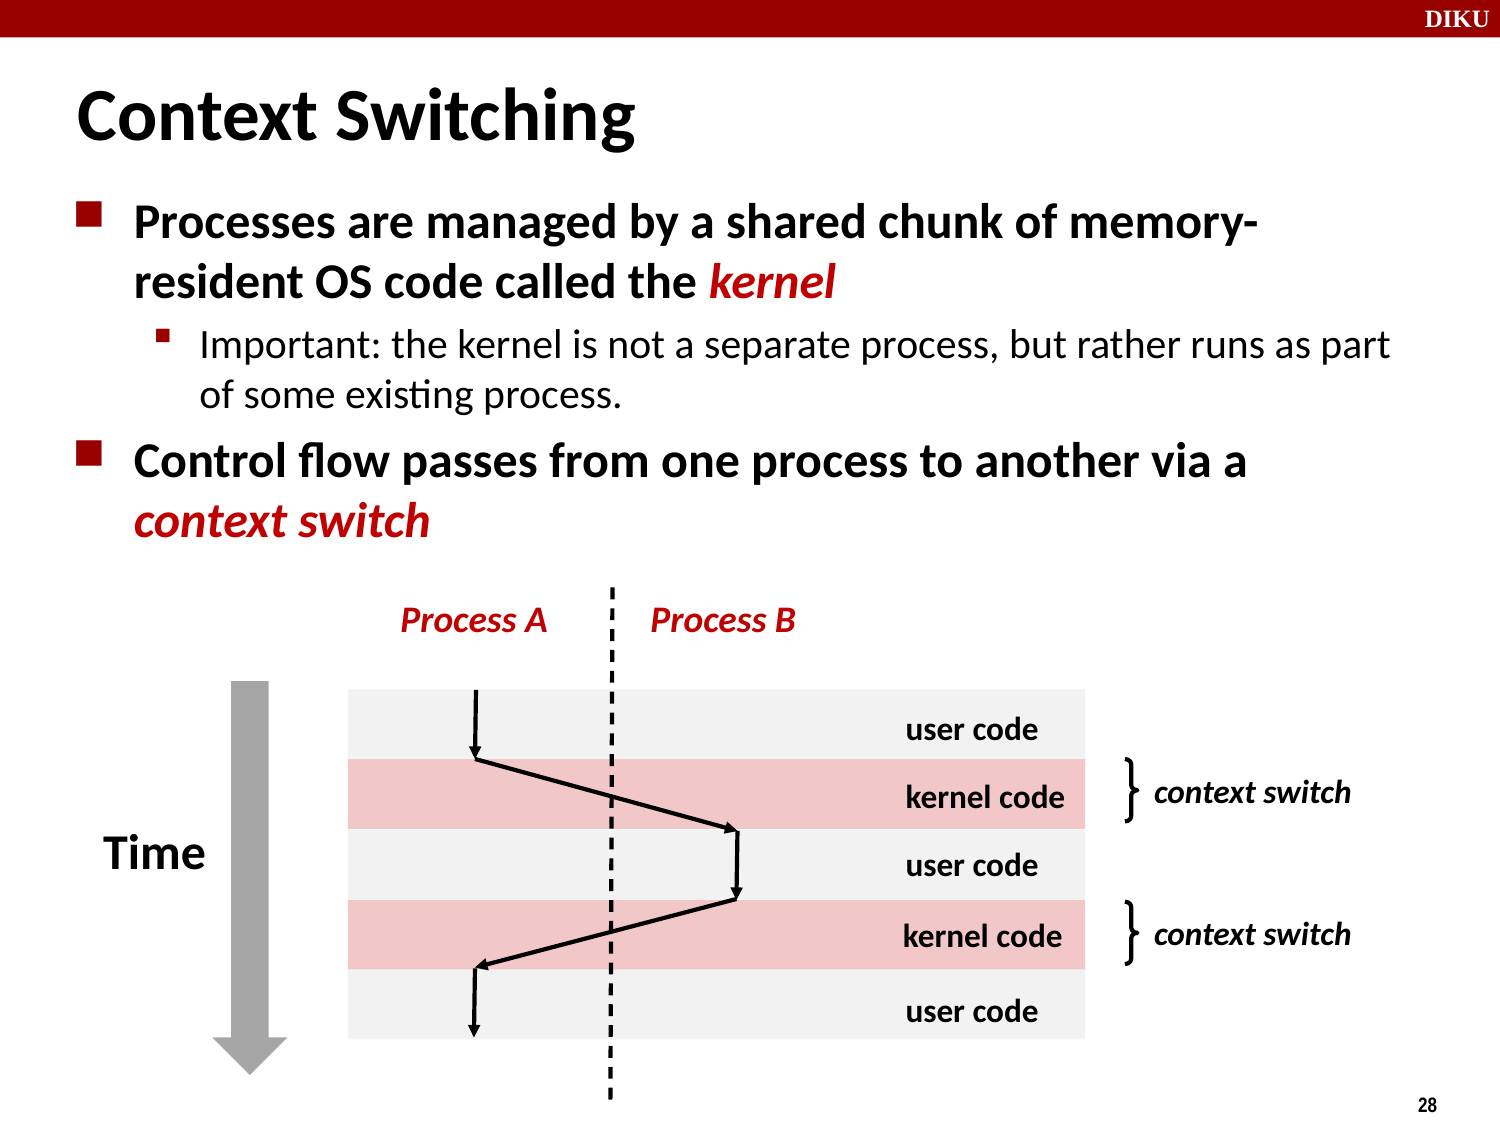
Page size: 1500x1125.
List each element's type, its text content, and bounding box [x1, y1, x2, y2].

text_box user code [890, 835, 1054, 891]
text_box kernel code [888, 907, 1078, 962]
text_box kernel code [890, 767, 1081, 823]
text_box user code [890, 699, 1054, 755]
text_box Time [88, 812, 221, 888]
text_box [212, 681, 288, 1075]
list Processes are managed by a shared chunk of memory-resident OS code called the kernel Important: the kernel is not a separate process, but rather runs as part of some existing process. Control flow passes from one process to another via a context switch [62, 181, 1424, 600]
text_box context switch [1139, 762, 1367, 818]
text_box Process A [385, 587, 563, 648]
text_box context switch [1139, 905, 1367, 960]
text_box user code [890, 982, 1054, 1037]
title Context Switching [62, 63, 1021, 158]
text_box Process B [635, 587, 811, 648]
text_box [347, 689, 1086, 1040]
